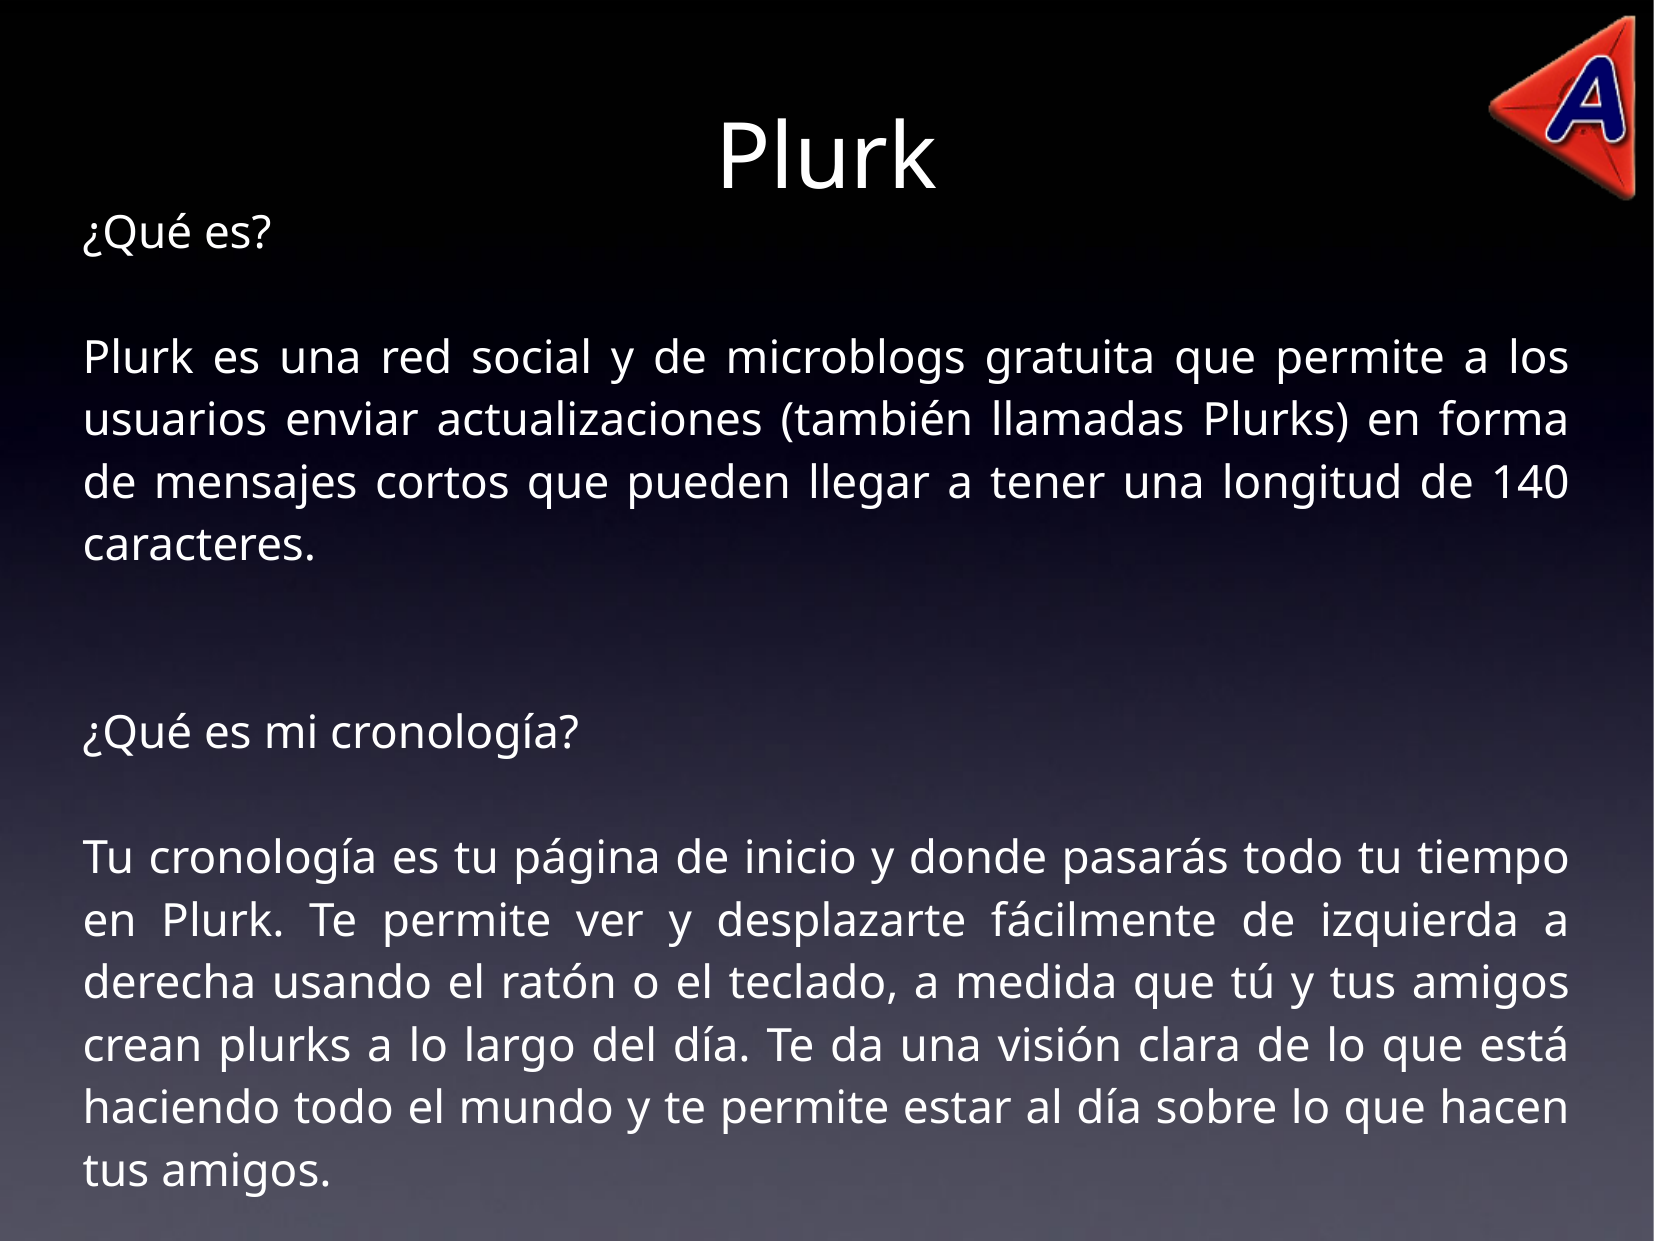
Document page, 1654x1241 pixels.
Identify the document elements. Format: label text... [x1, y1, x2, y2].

title Plurk [82, 56, 1571, 250]
picture [0, 0, 1654, 1241]
subtitle ¿Qué es? Plurk es una red social y de microblogs gratuita que permite a los usuarios enviar actualizaciones (también llamadas Plurks) en forma de mensajes cortos que pueden llegar a tener una longitud de 140 caracteres. ¿Qué es mi cronología? Tu cronología es tu página de inicio y donde pasarás todo tu tiempo en Plurk. Te permite ver y desplazarte fácilmente de izquierda a derecha usando el ratón o el teclado, a medida que tú y tus amigos crean plurks a lo largo del día. Te da una visión clara de lo que está haciendo todo el mundo y te permite estar al día sobre lo que hacen tus amigos. [82, 290, 1571, 1109]
